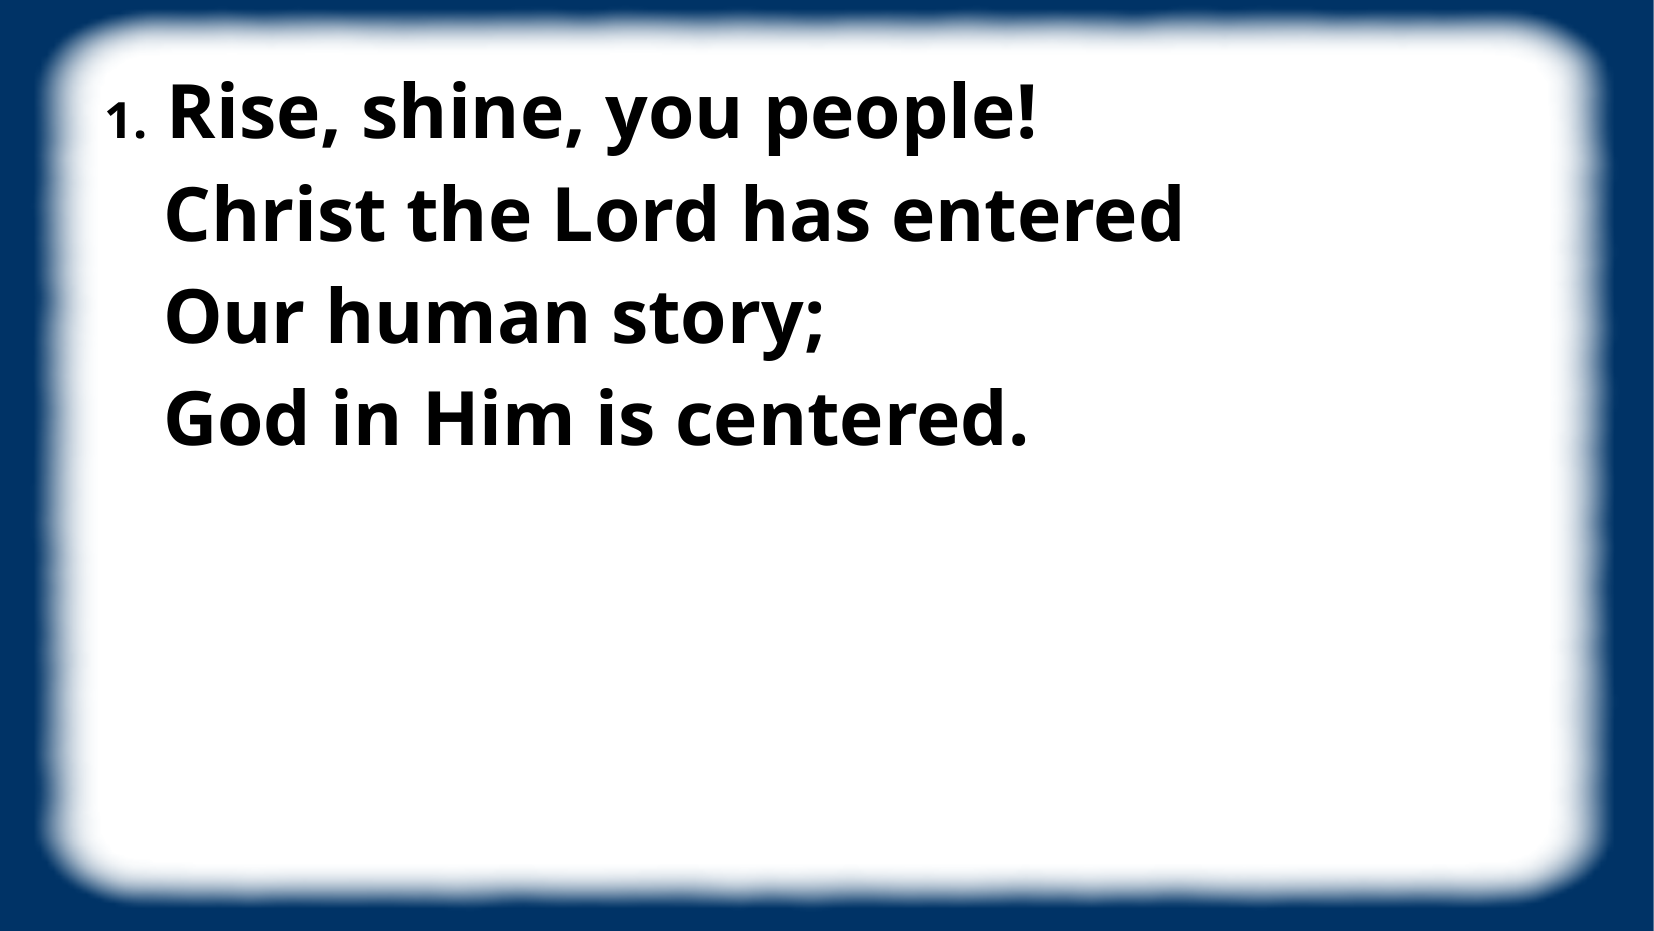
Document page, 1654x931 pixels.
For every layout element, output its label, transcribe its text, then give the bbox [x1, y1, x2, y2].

picture [0, 0, 1654, 931]
text_box 1. Rise, shine, you people! Christ the Lord has entered Our human story; God in Him is centered. [90, 51, 1576, 511]
